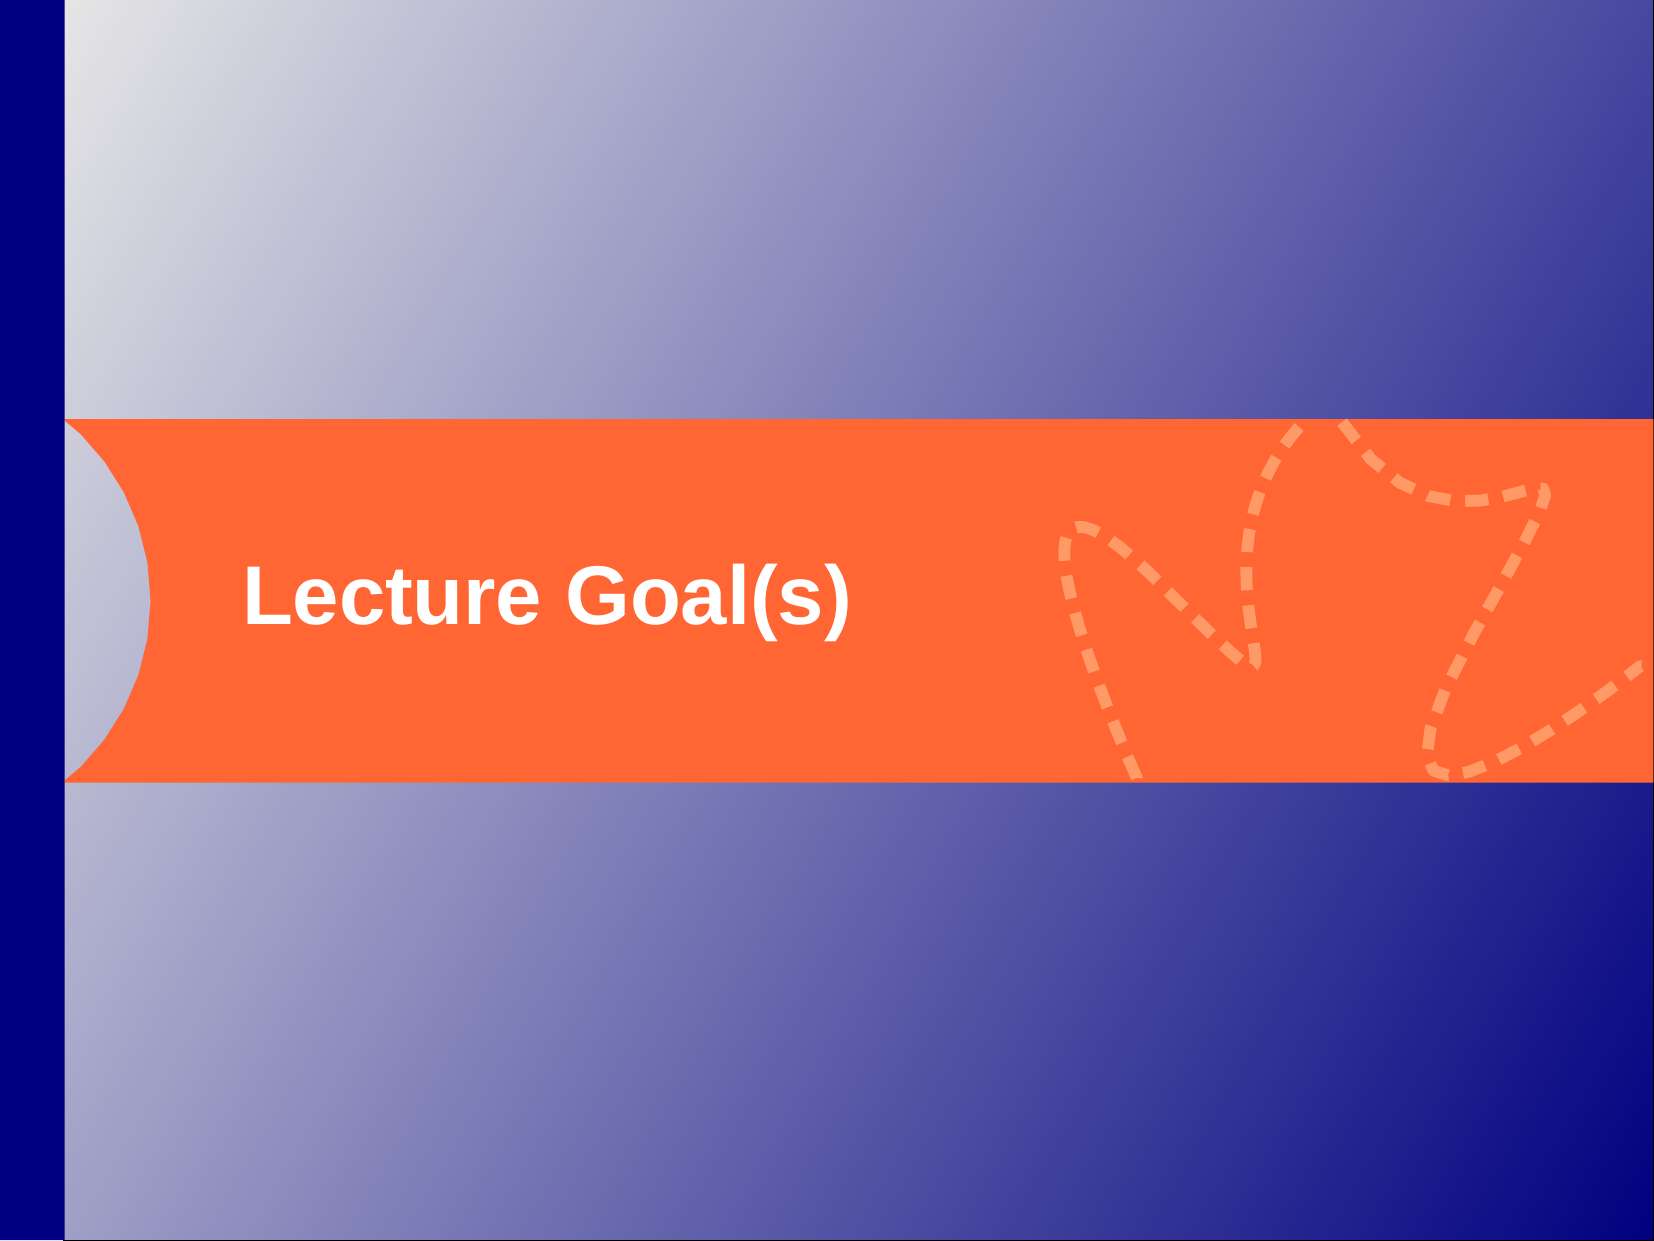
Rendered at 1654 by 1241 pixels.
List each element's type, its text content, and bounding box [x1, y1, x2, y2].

title Lecture Goal(s) [242, 474, 1111, 727]
